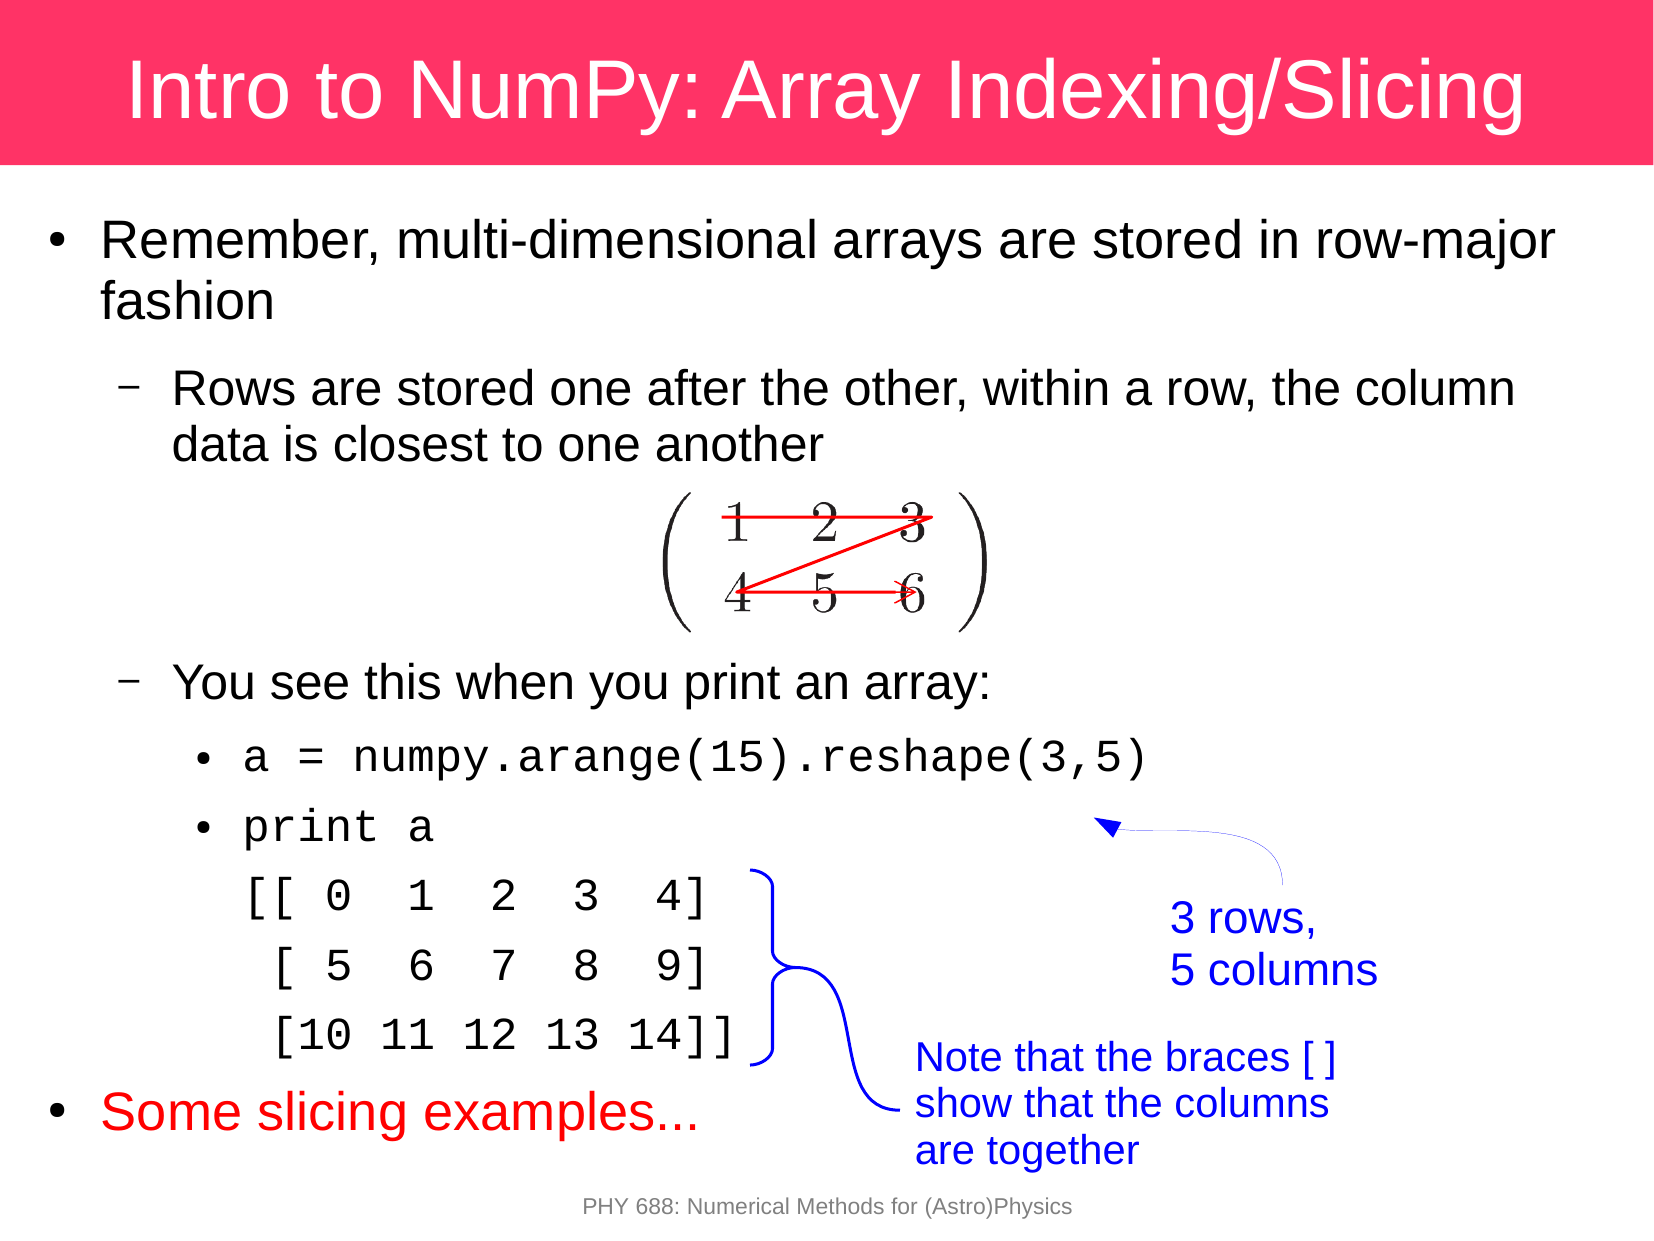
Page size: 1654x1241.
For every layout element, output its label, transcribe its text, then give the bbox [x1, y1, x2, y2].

text_box Note that the braces [ ] show that the columns are together [900, 1026, 1366, 1195]
picture [646, 485, 1003, 638]
title Intro to NumPy: Array Indexing/Slicing [82, 31, 1571, 148]
list Remember, multi-dimensional arrays are stored in row-major fashion Rows are stored one after the other, within a row, the column data is closest to one another You see this when you print an array: a = numpy.arange(15).reshape(3,5) print a [[ 0 1 2 3 4] [ 5 6 7 8 9] [10 11 12 13 14]] Some slicing examples... [30, 210, 1621, 1171]
text_box 3 rows, 5 columns [1155, 885, 1411, 1027]
